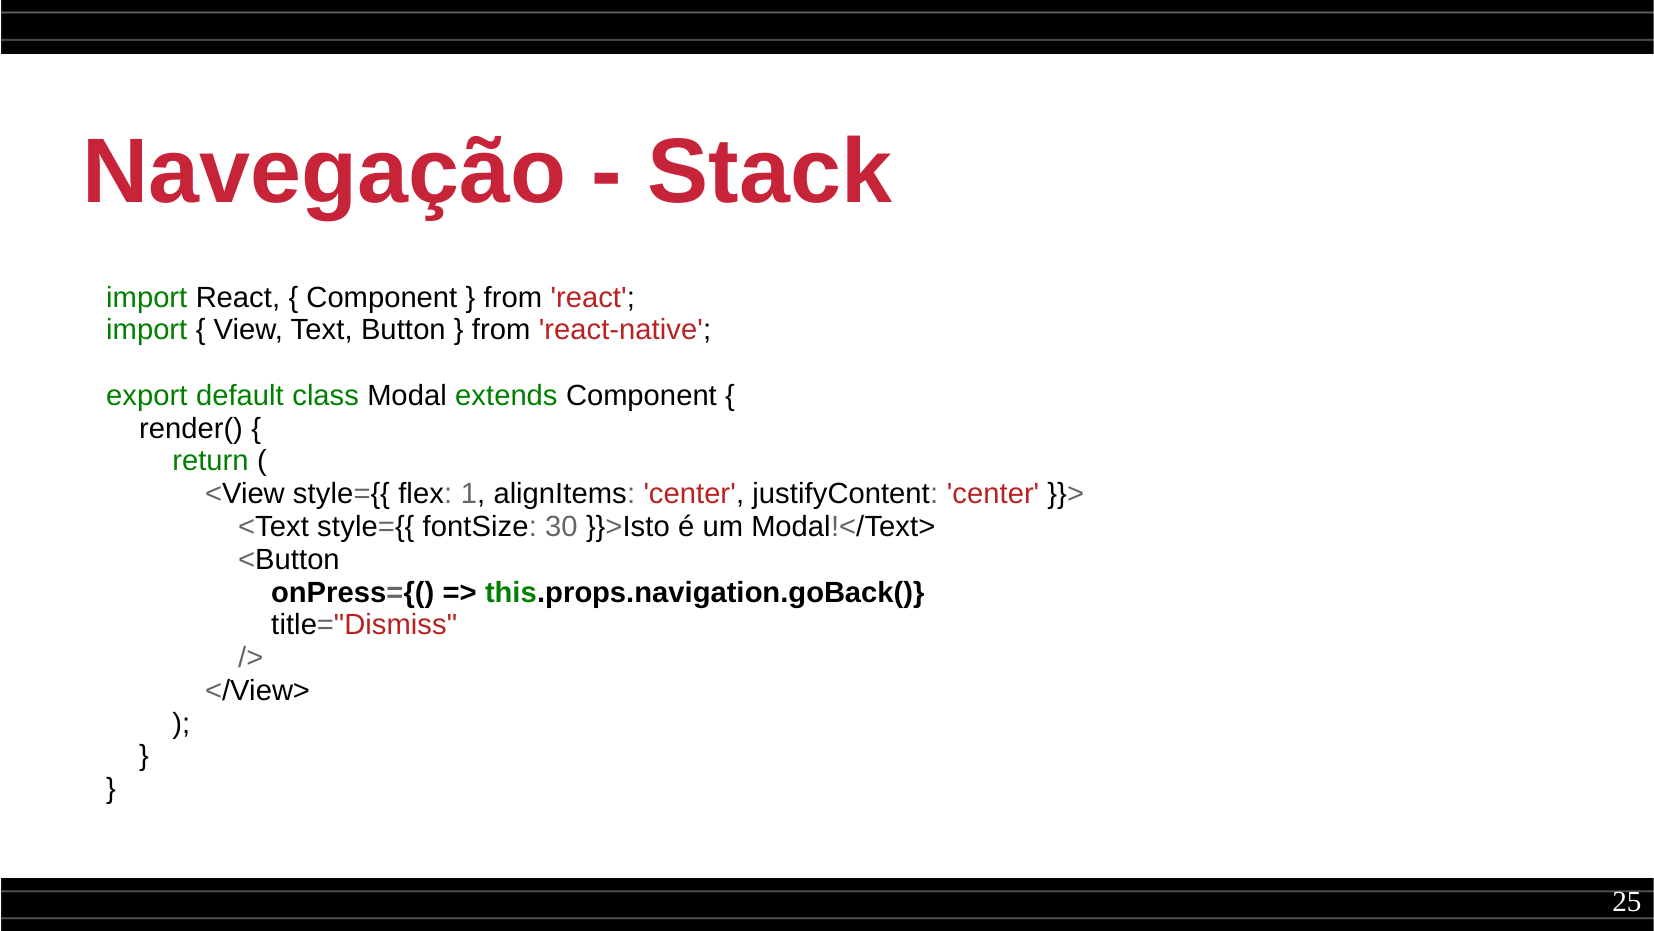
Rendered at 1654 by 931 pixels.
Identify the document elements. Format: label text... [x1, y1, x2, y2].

title Navegação - Stack [82, 92, 1571, 249]
text_box import React, { Component } from 'react'; import { View, Text, Button } from 'react-native'; export default class Modal extends Component { render() { return ( <View style={{ flex: 1, alignItems: 'center', justifyContent: 'center' }}> <Text style={{ fontSize: 30 }}>Isto é um Modal!</Text> <Button onPress={() => this.props.navigation.goBack()} title="Dismiss" /> </View> ); } } [91, 273, 1556, 813]
picture [1, 0, 1654, 54]
picture [1, 878, 1654, 931]
